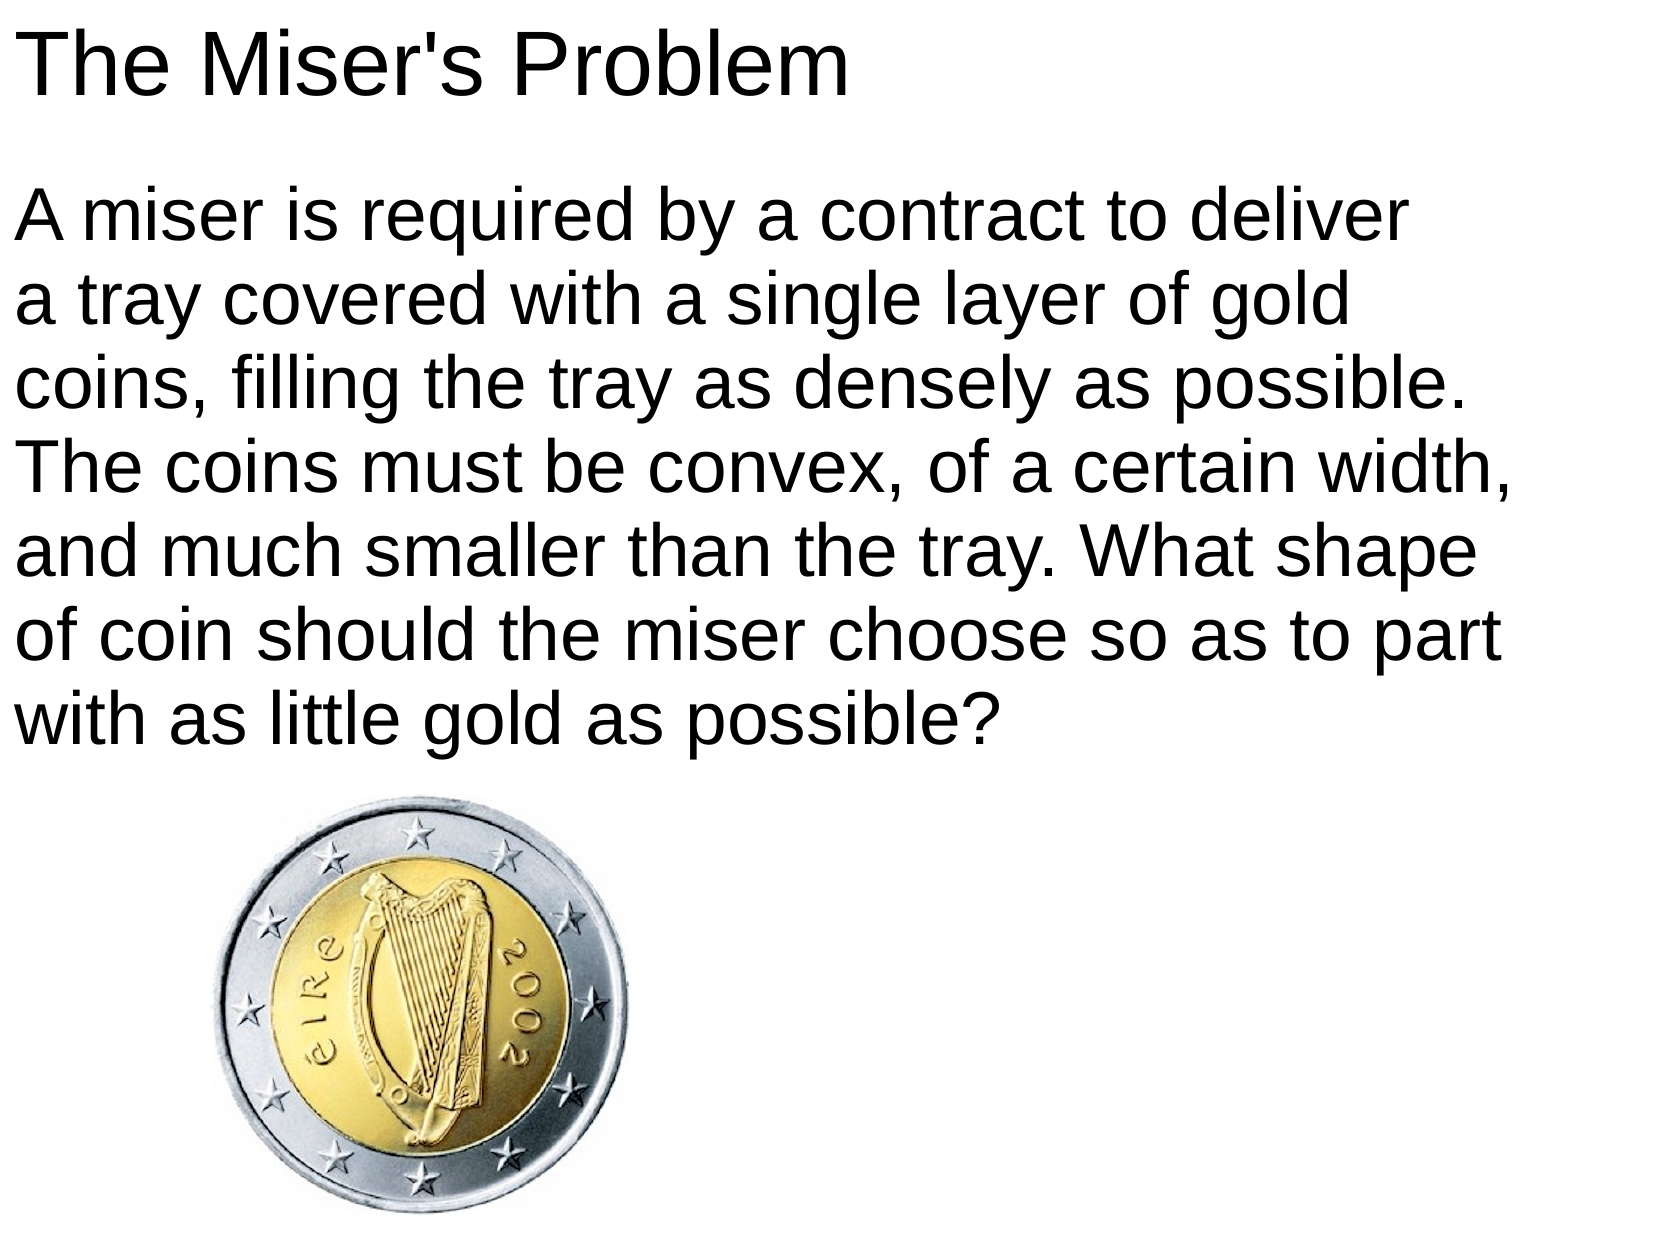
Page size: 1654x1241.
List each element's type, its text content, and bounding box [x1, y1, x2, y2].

picture [210, 794, 631, 1216]
text_box The Miser's Problem [0, 5, 1654, 226]
text_box A miser is required by a contract to deliver a tray covered with a single layer of gold coins, filling the tray as densely as possible. The coins must be convex, of a certain width, and much smaller than the tray. What shape of coin should the miser choose so as to part with as little gold as possible? [0, 165, 1567, 768]
